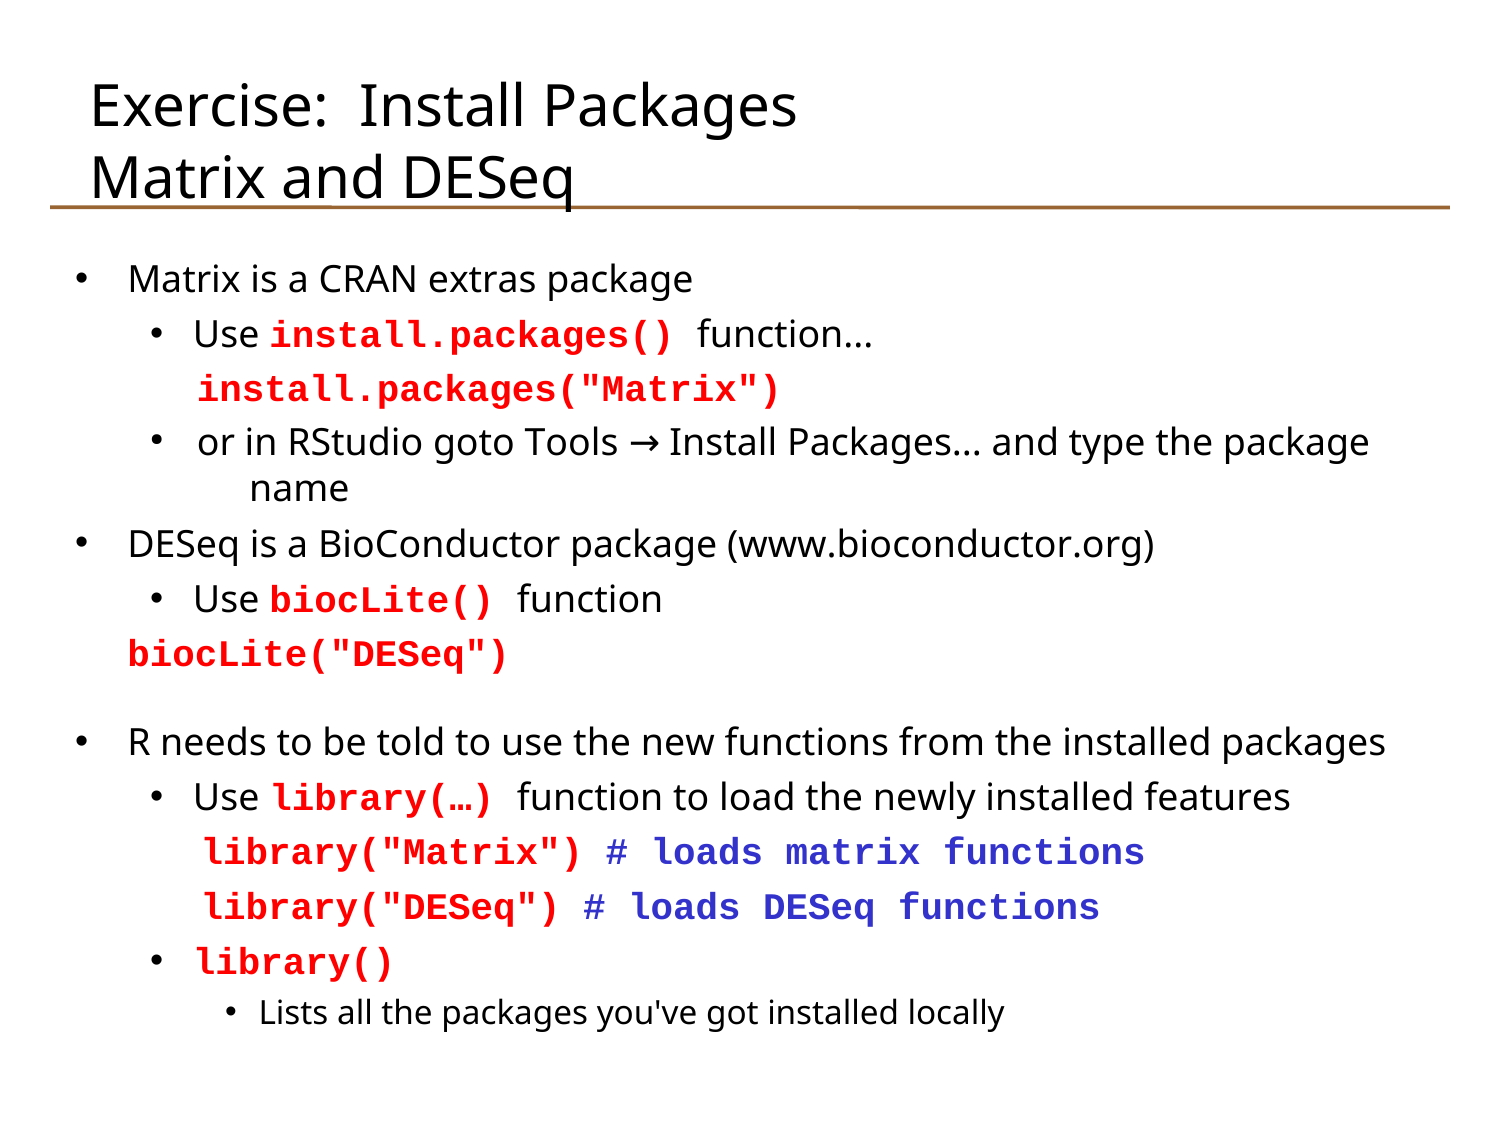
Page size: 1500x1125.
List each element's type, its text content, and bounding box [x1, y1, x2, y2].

text_box Matrix is a CRAN extras package Use install.packages() function... install.packages("Matrix") or in RStudio goto Tools → Install Packages... and type the package name DESeq is a BioConductor package (www.bioconductor.org) Use biocLite() function biocLite("DESeq") R needs to be told to use the new functions from the installed packages Use library(…) function to load the newly installed features library("Matrix") # loads matrix functions library("DESeq") # loads DESeq functions library() Lists all the packages you've got installed locally [75, 253, 1425, 997]
text_box Exercise: Install Packages Matrix and DESeq [75, 44, 1425, 233]
